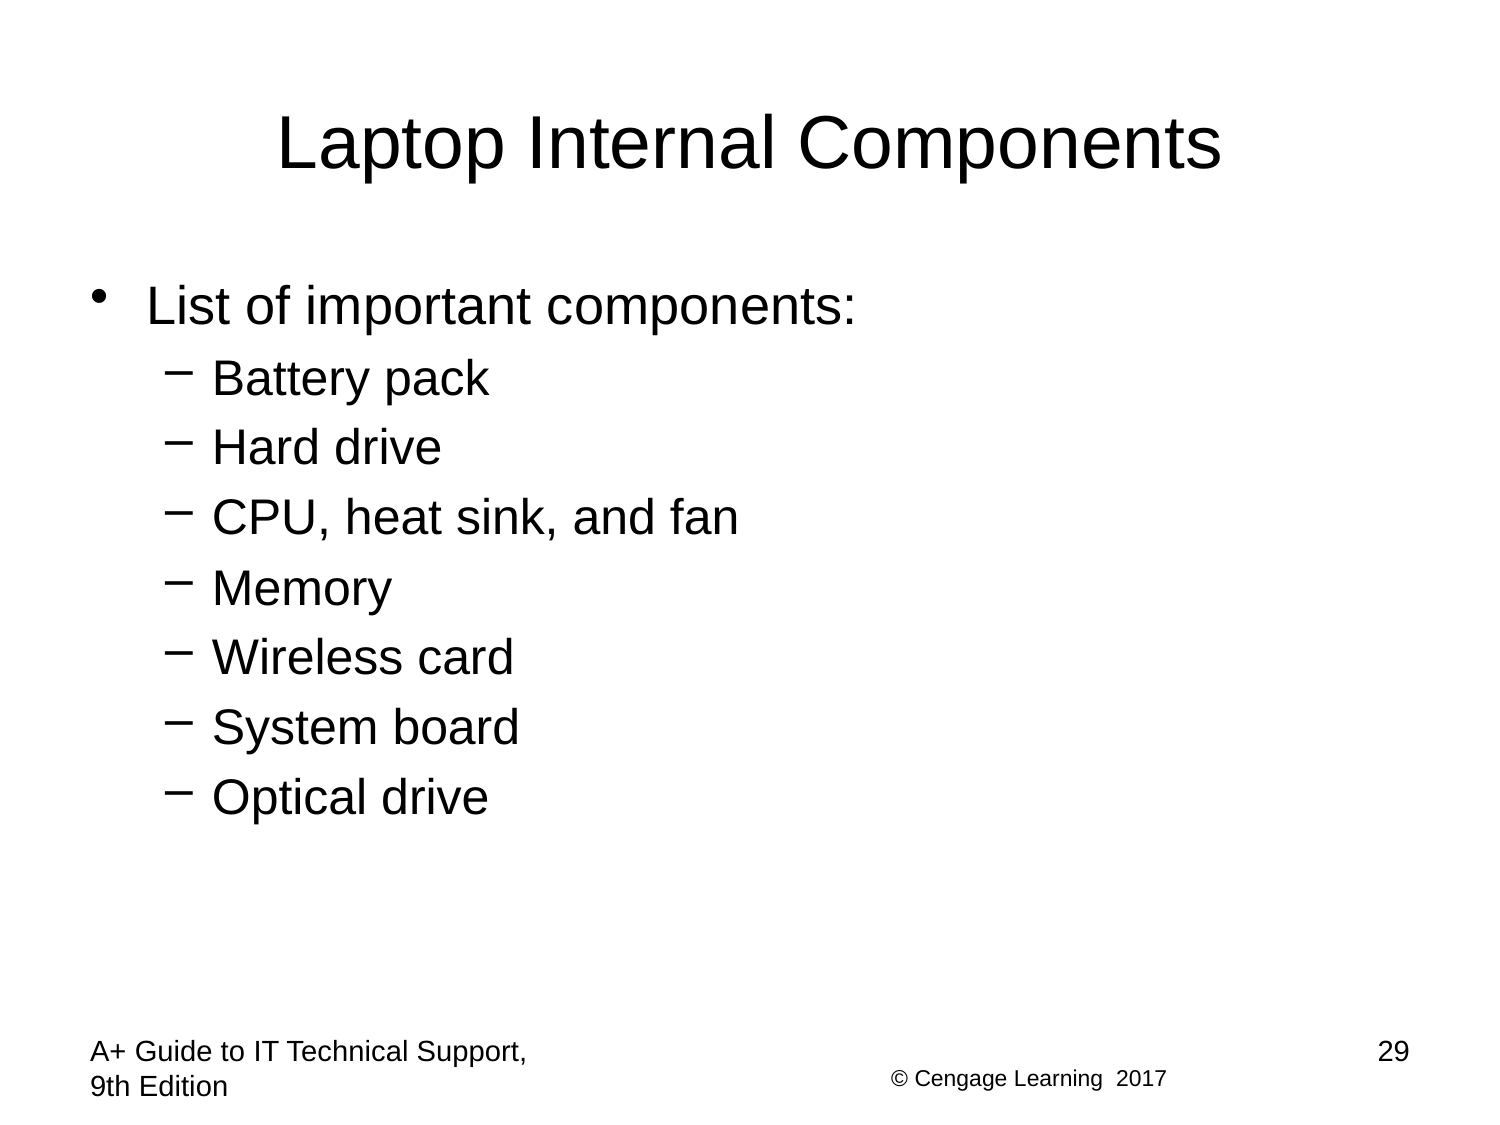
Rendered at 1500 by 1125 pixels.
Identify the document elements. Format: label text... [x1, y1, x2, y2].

slide_number <number> [1312, 1024, 1425, 1103]
footer A+ Guide to IT Technical Support, 9th Edition [75, 1024, 588, 1103]
title Laptop Internal Components [75, 45, 1425, 233]
list List of important components: Battery pack Hard drive CPU, heat sink, and fan Memory Wireless card System board Optical drive [75, 262, 1425, 1005]
